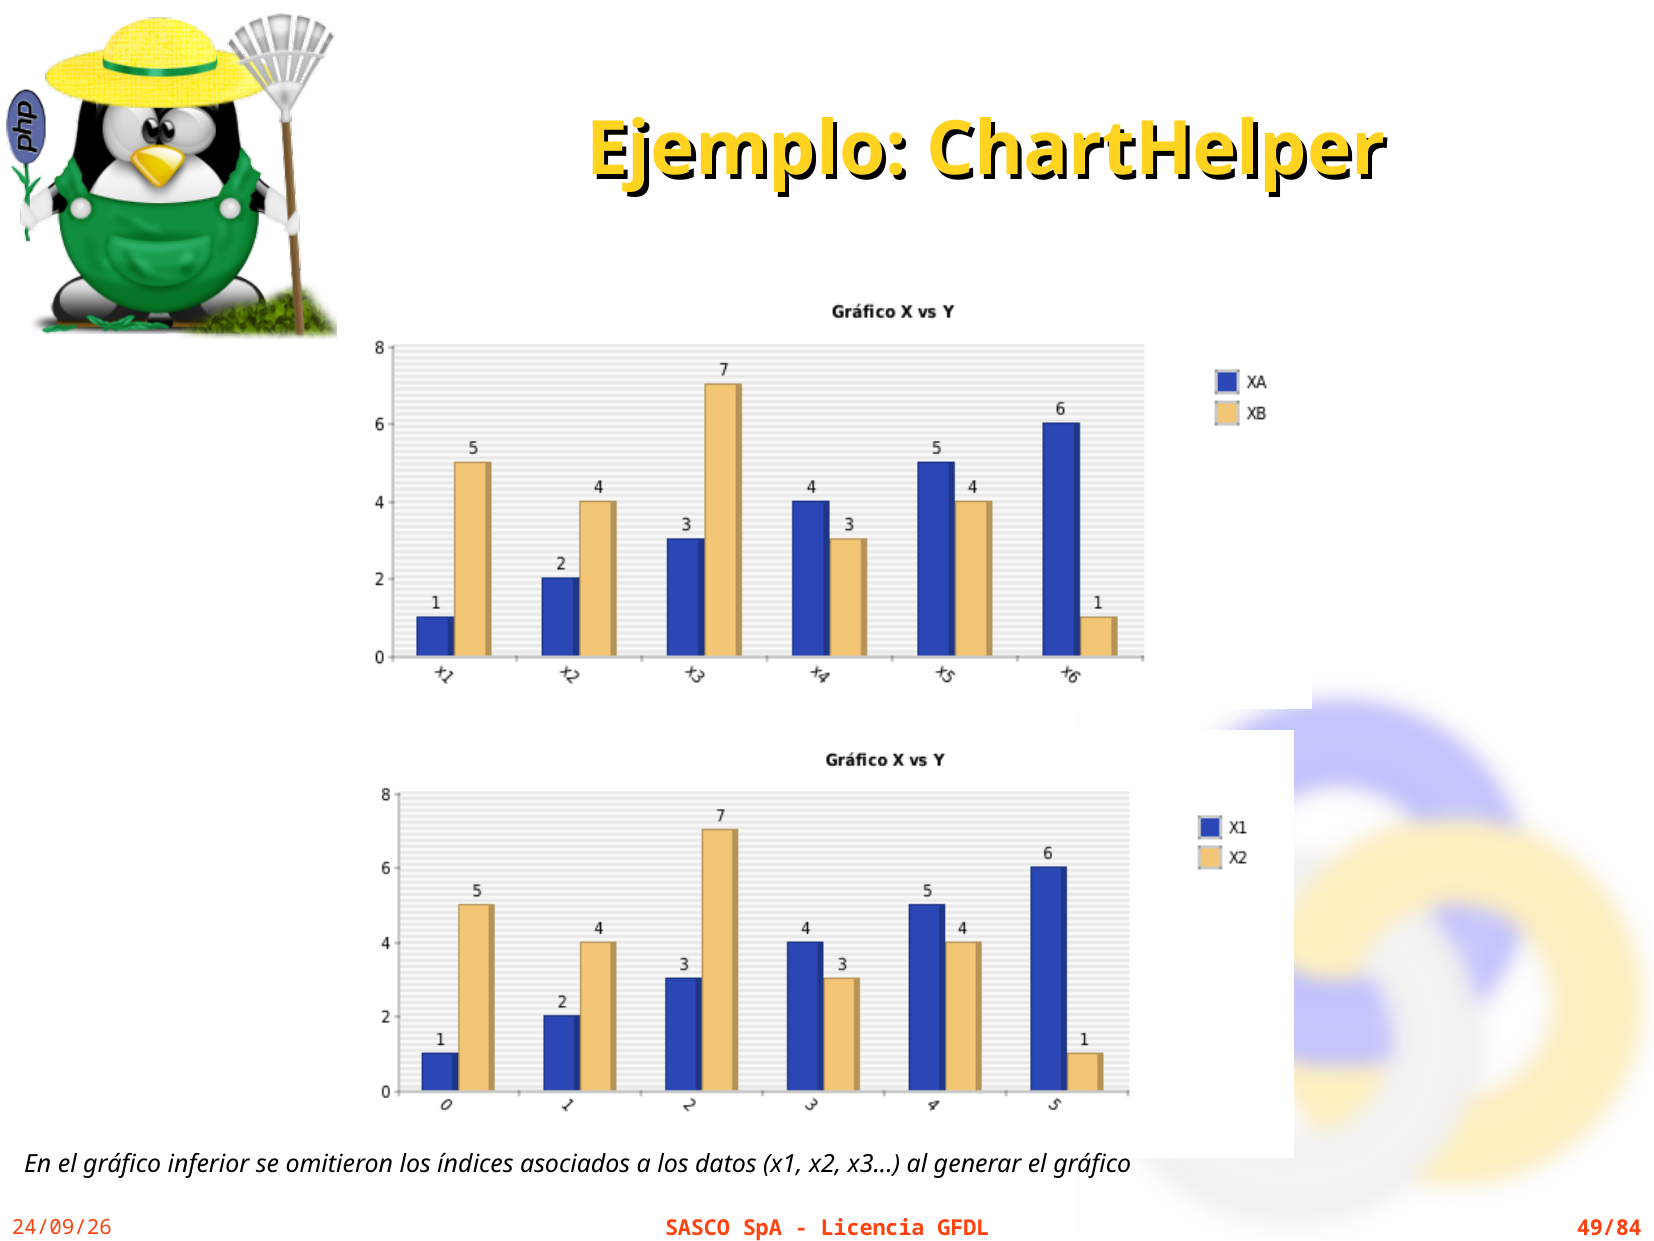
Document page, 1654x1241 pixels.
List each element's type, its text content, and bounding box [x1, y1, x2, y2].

text_box En el gráfico inferior se omitieron los índices asociados a los datos (x1, x2, x3...) al generar el gráfico [9, 1138, 1139, 1184]
picture [4, 5, 337, 339]
title Ejemplo: ChartHelper [366, 35, 1607, 257]
picture [323, 282, 1654, 1241]
